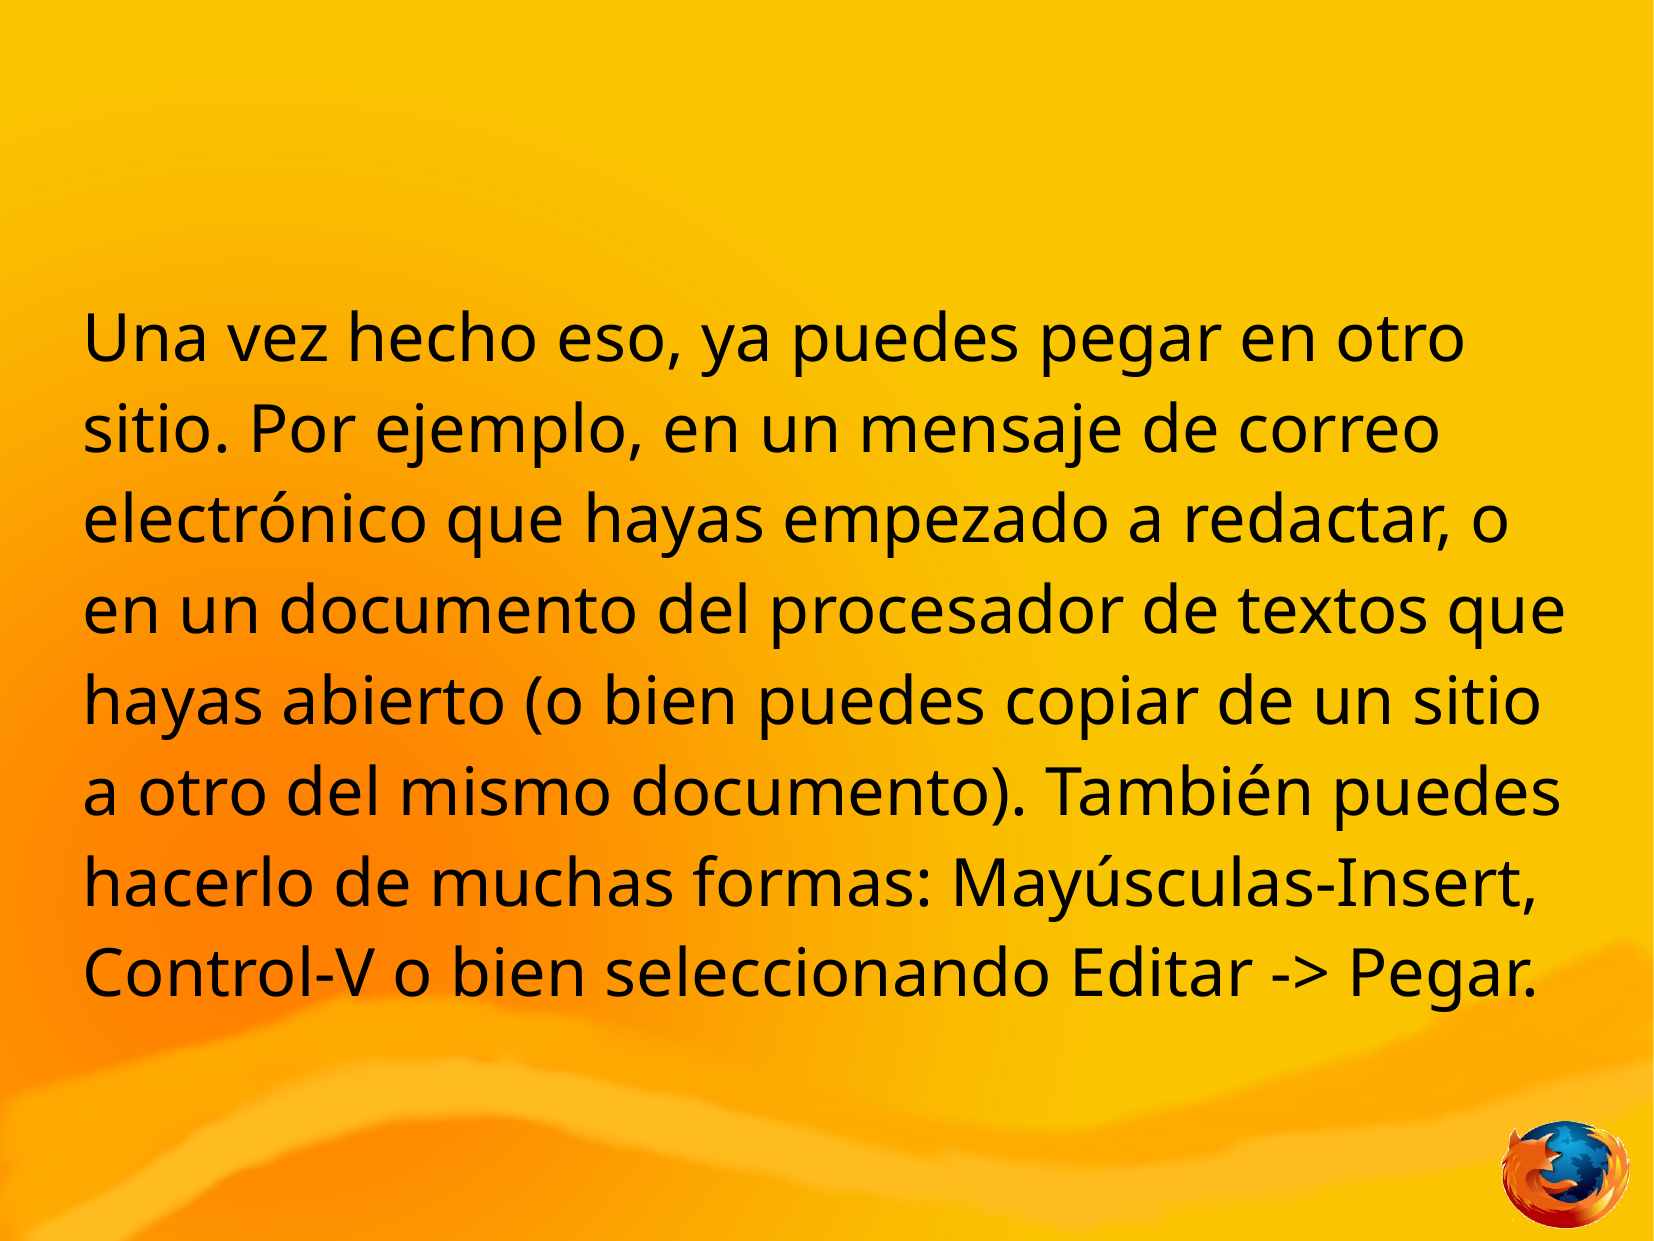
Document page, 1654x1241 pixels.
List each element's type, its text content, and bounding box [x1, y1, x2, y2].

list Una vez hecho eso, ya puedes pegar en otro sitio. Por ejemplo, en un mensaje de correo electrónico que hayas empezado a redactar, o en un documento del procesador de textos que hayas abierto (o bien puedes copiar de un sitio a otro del mismo documento). También puedes hacerlo de muchas formas: Mayúsculas-Insert, Control-V o bien seleccionando Editar -> Pegar. [82, 290, 1571, 1010]
picture [0, 0, 1654, 1241]
